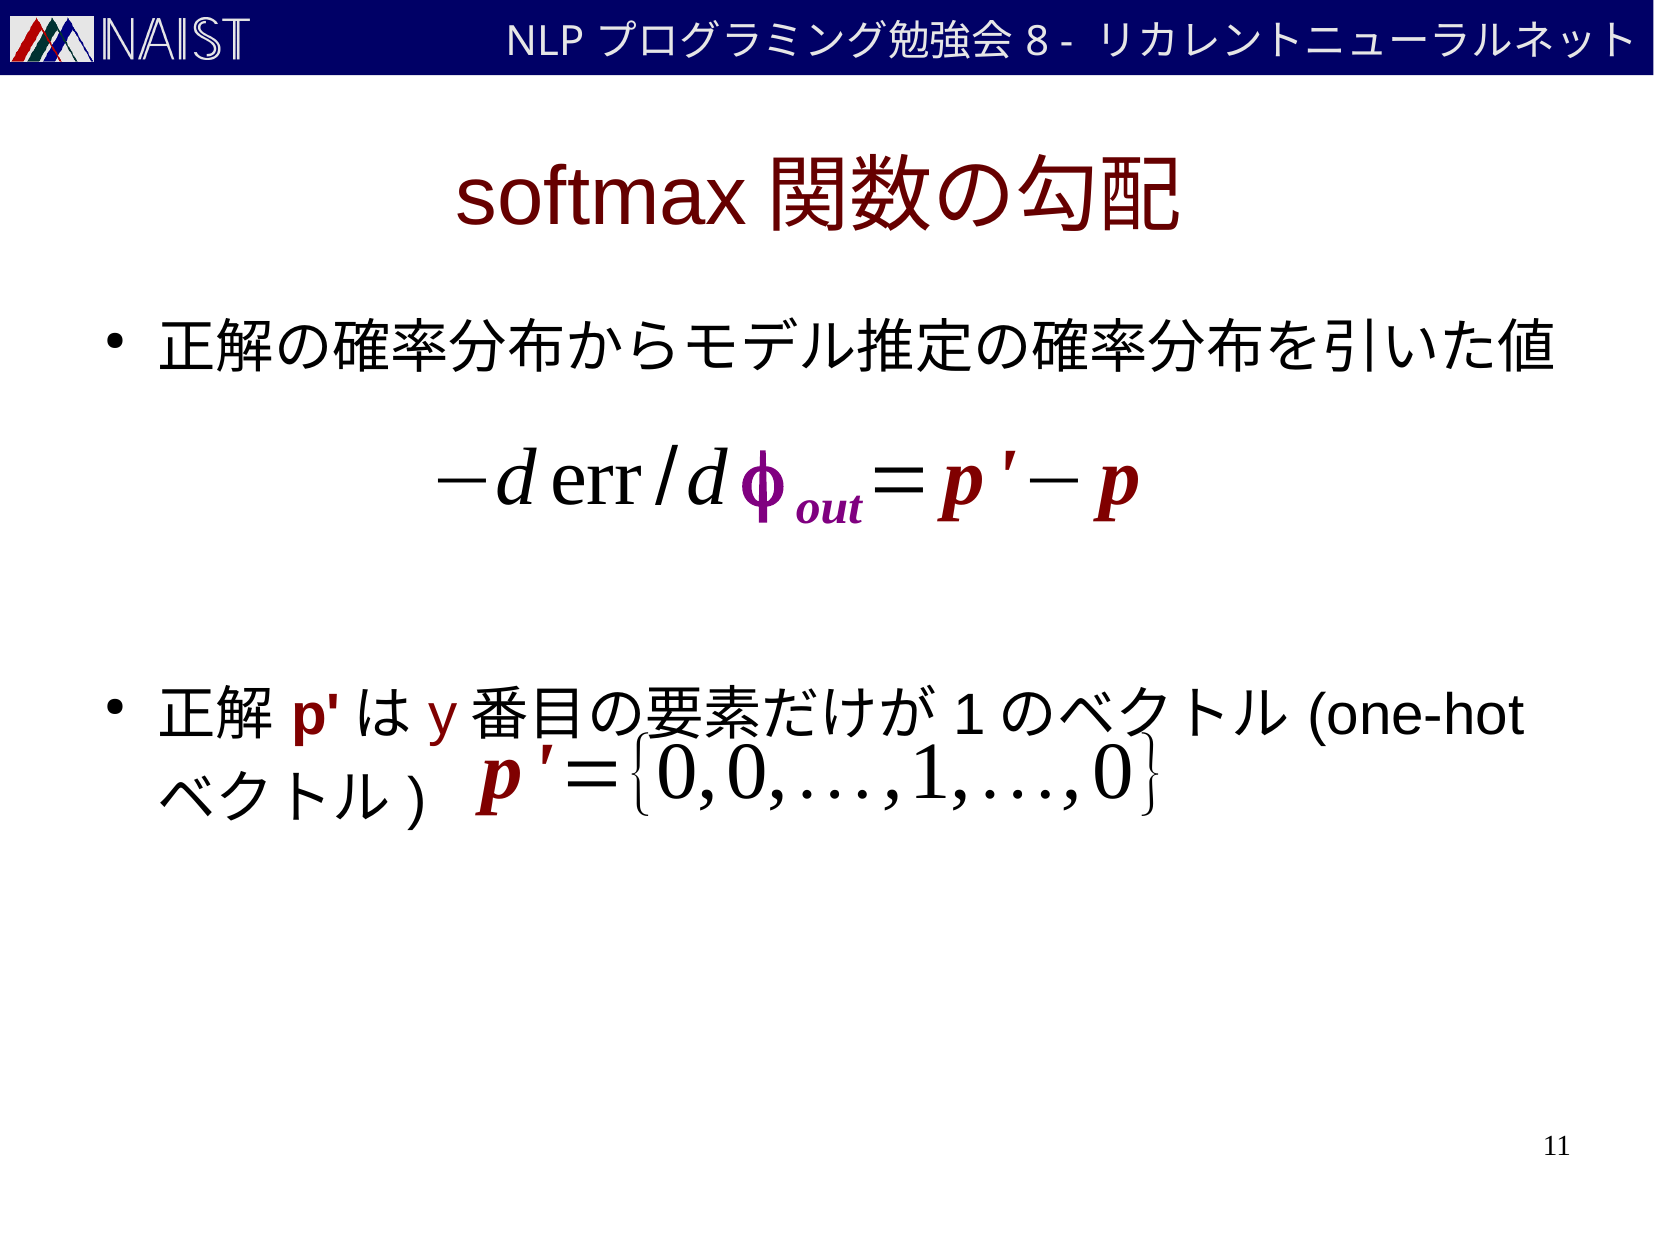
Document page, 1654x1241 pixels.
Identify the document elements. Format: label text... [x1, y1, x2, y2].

chart [410, 432, 1164, 534]
title softmax関数の勾配 [75, 92, 1564, 285]
list 正解の確率分布からモデル推定の確率分布を引いた値 正解p'はy番目の要素だけが1のベクトル(one-hotベクトル) [86, 300, 1576, 720]
picture [102, 17, 251, 60]
chart [450, 726, 1191, 821]
picture [10, 16, 94, 62]
